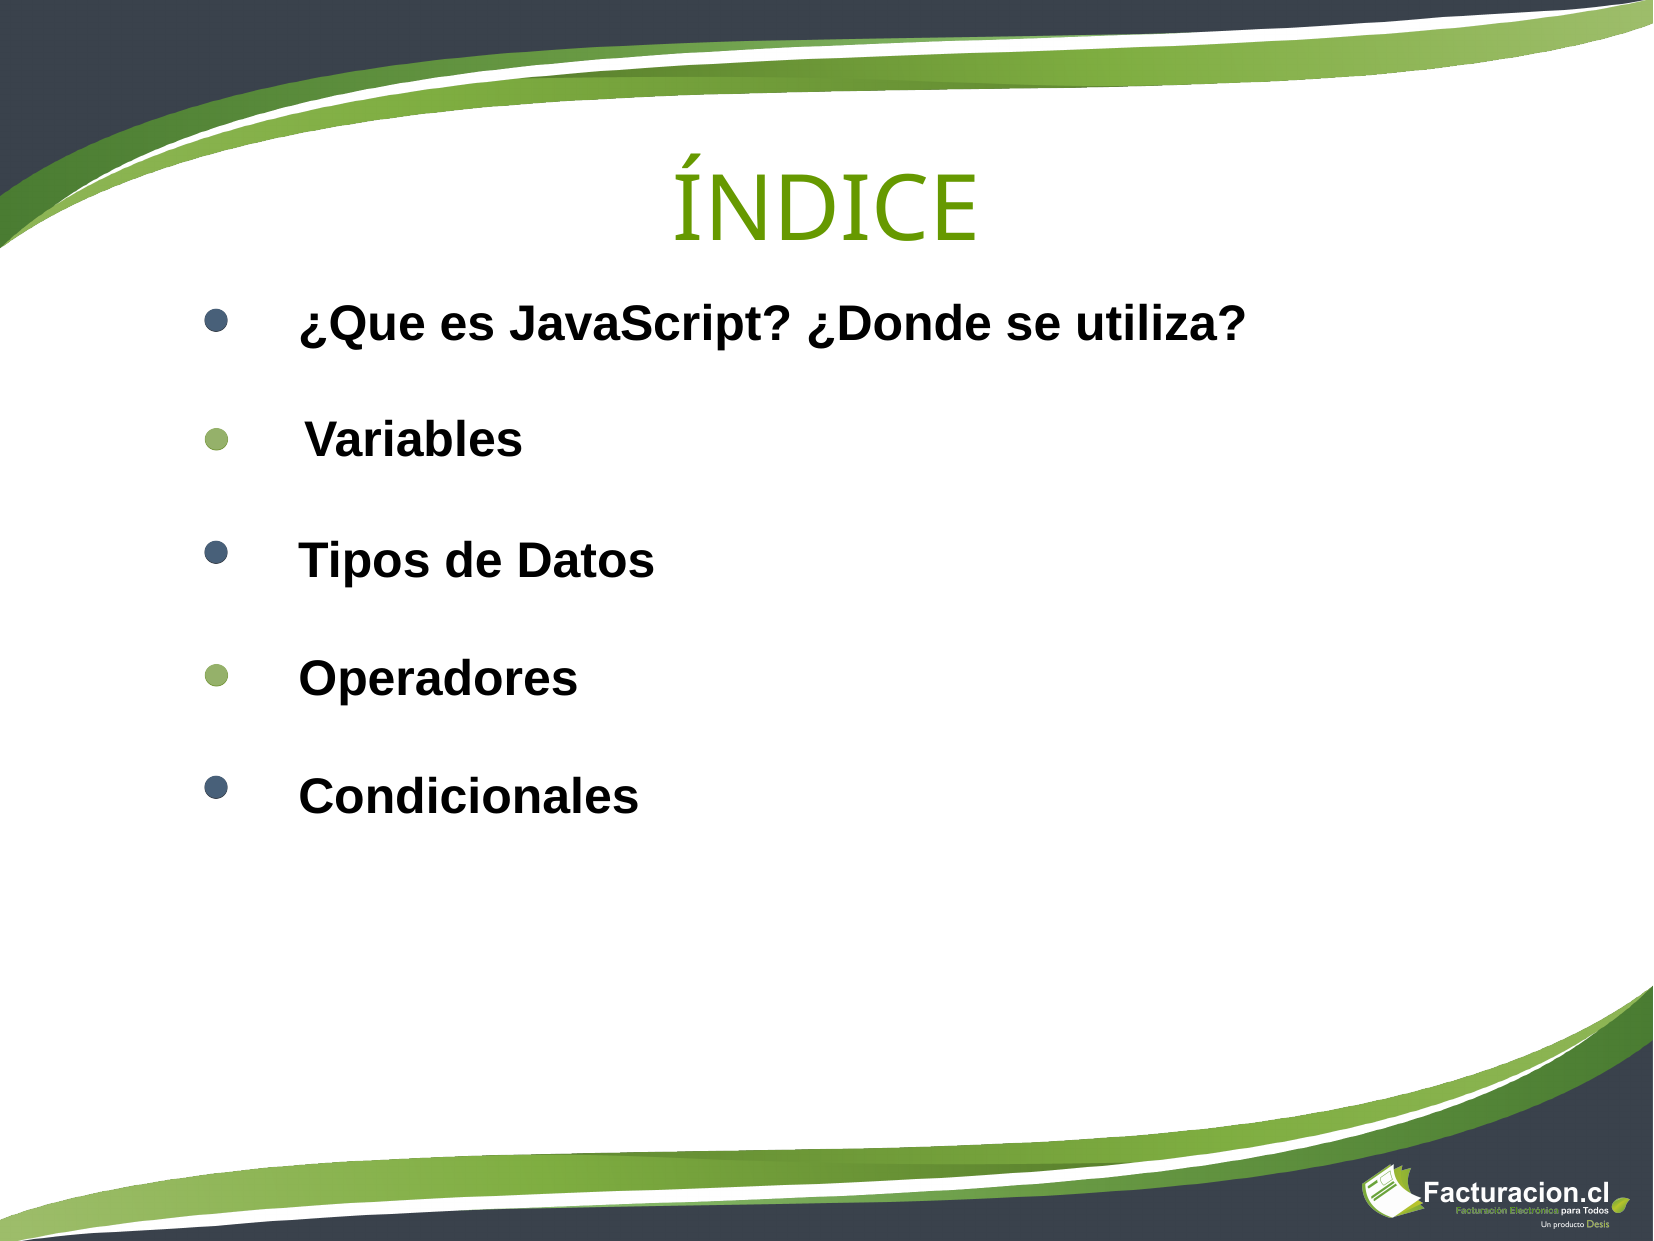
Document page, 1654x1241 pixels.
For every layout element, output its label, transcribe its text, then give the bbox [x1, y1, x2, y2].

text_box Operadores [283, 637, 650, 709]
picture [0, 0, 1653, 1241]
text_box ¿Que es JavaScript? ¿Donde se utiliza? [283, 283, 1406, 354]
text_box Condicionales [283, 756, 1104, 827]
text_box Tipos de Datos [283, 519, 875, 591]
text_box Variables [289, 399, 1264, 470]
